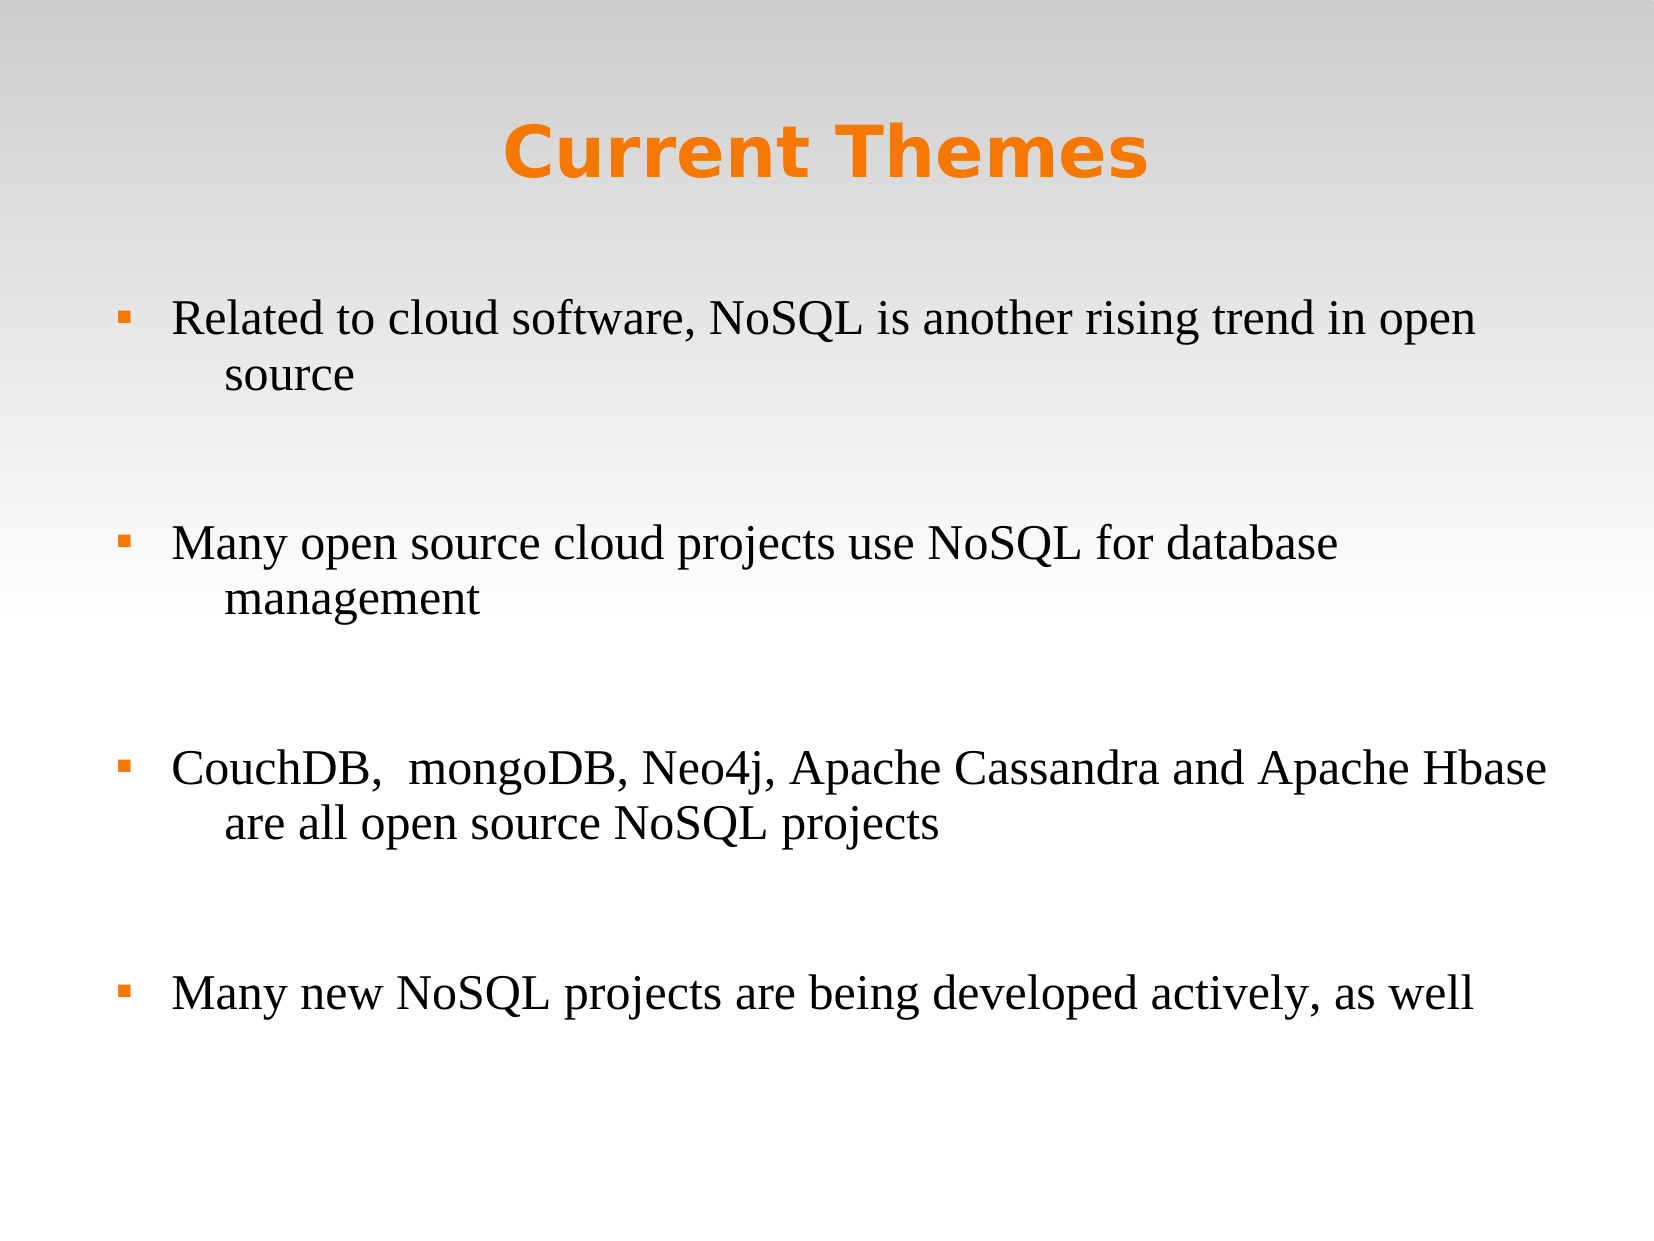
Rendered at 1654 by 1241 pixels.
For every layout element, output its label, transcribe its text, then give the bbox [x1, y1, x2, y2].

list Related to cloud software, NoSQL is another rising trend in open source Many open source cloud projects use NoSQL for database management CouchDB, mongoDB, Neo4j, Apache Cassandra and Apache Hbase are all open source NoSQL projects Many new NoSQL projects are being developed actively, as well [82, 290, 1571, 1109]
title Current Themes [82, 49, 1571, 257]
